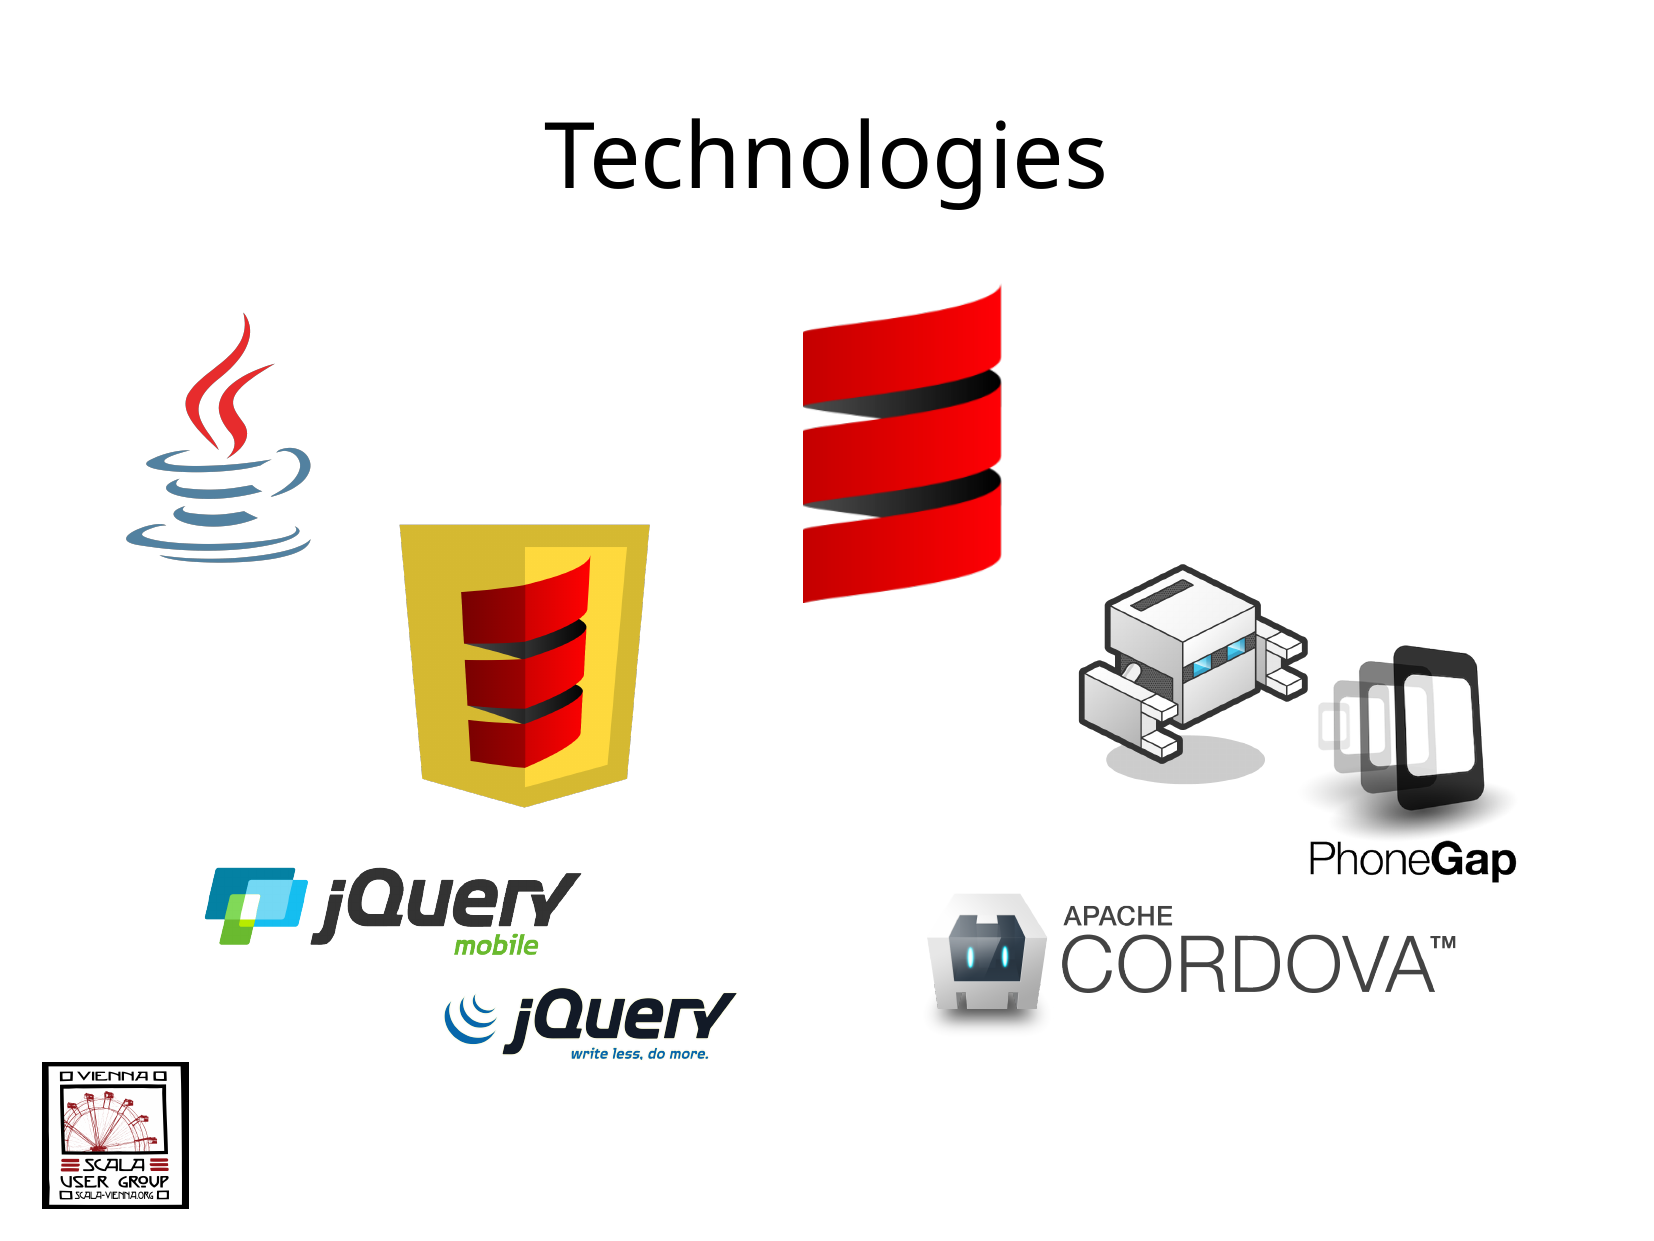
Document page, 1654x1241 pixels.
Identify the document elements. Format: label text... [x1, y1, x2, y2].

picture [903, 555, 1548, 1040]
picture [118, 307, 320, 567]
picture [153, 517, 744, 1068]
title Technologies [82, 49, 1571, 257]
picture [42, 1062, 189, 1209]
picture [803, 283, 1004, 603]
